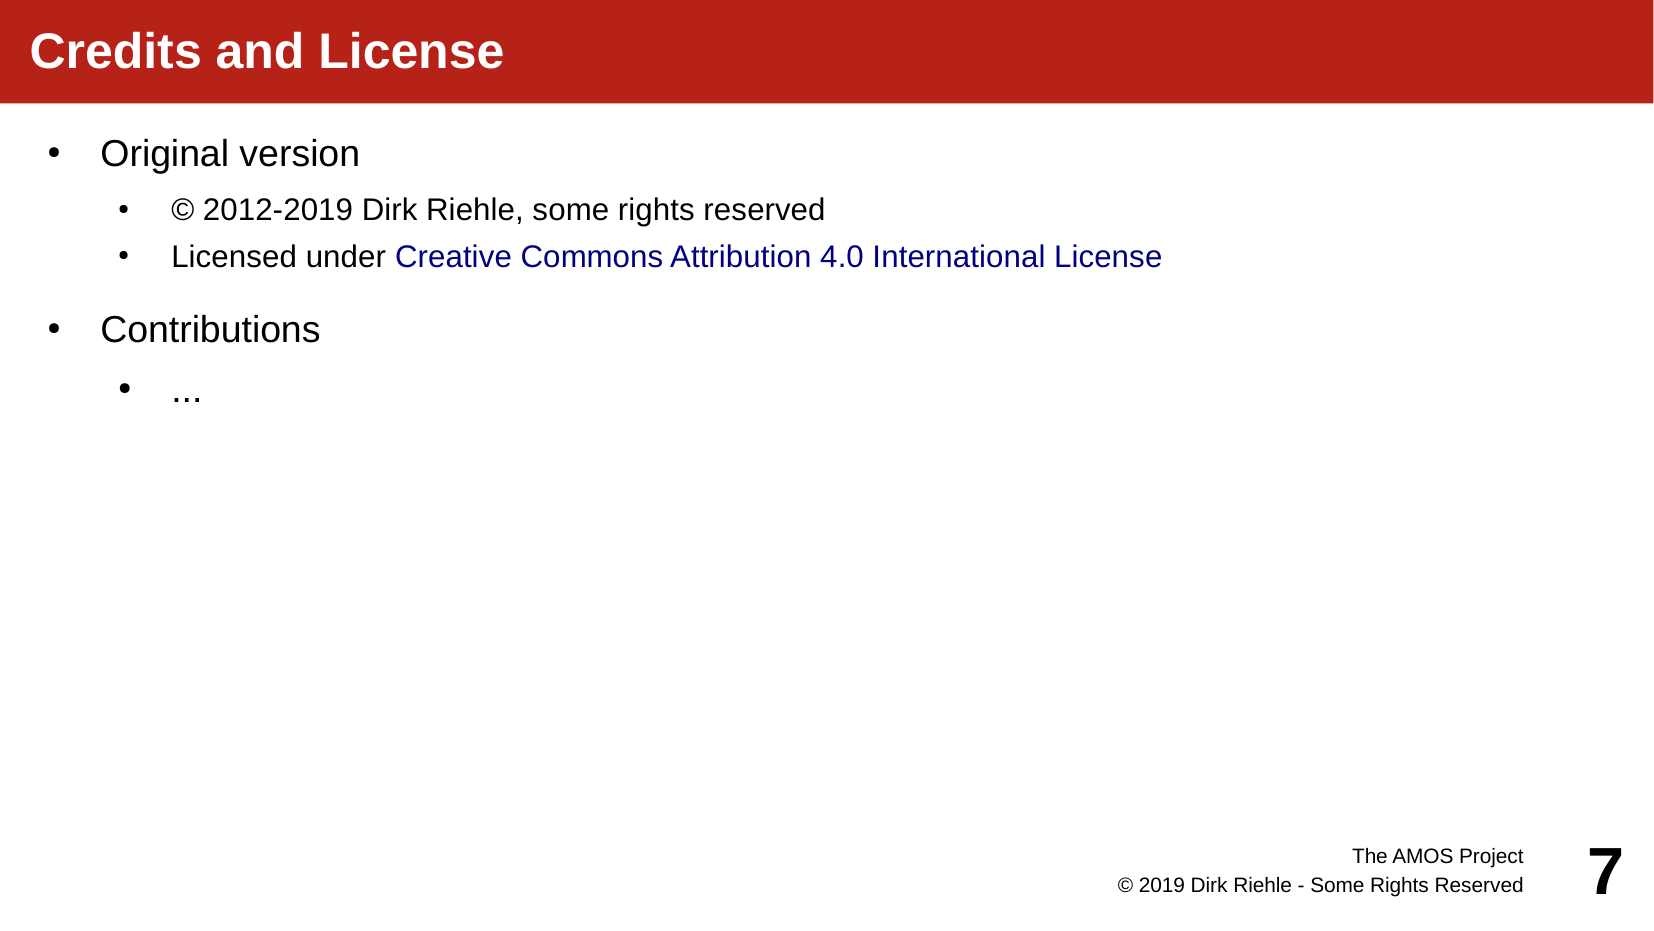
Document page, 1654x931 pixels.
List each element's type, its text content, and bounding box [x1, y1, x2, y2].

list Original version © 2012-2019 Dirk Riehle, some rights reserved Licensed under Creative Commons Attribution 4.0 International License Contributions ... [29, 132, 1625, 798]
title Credits and License [0, 0, 1654, 104]
